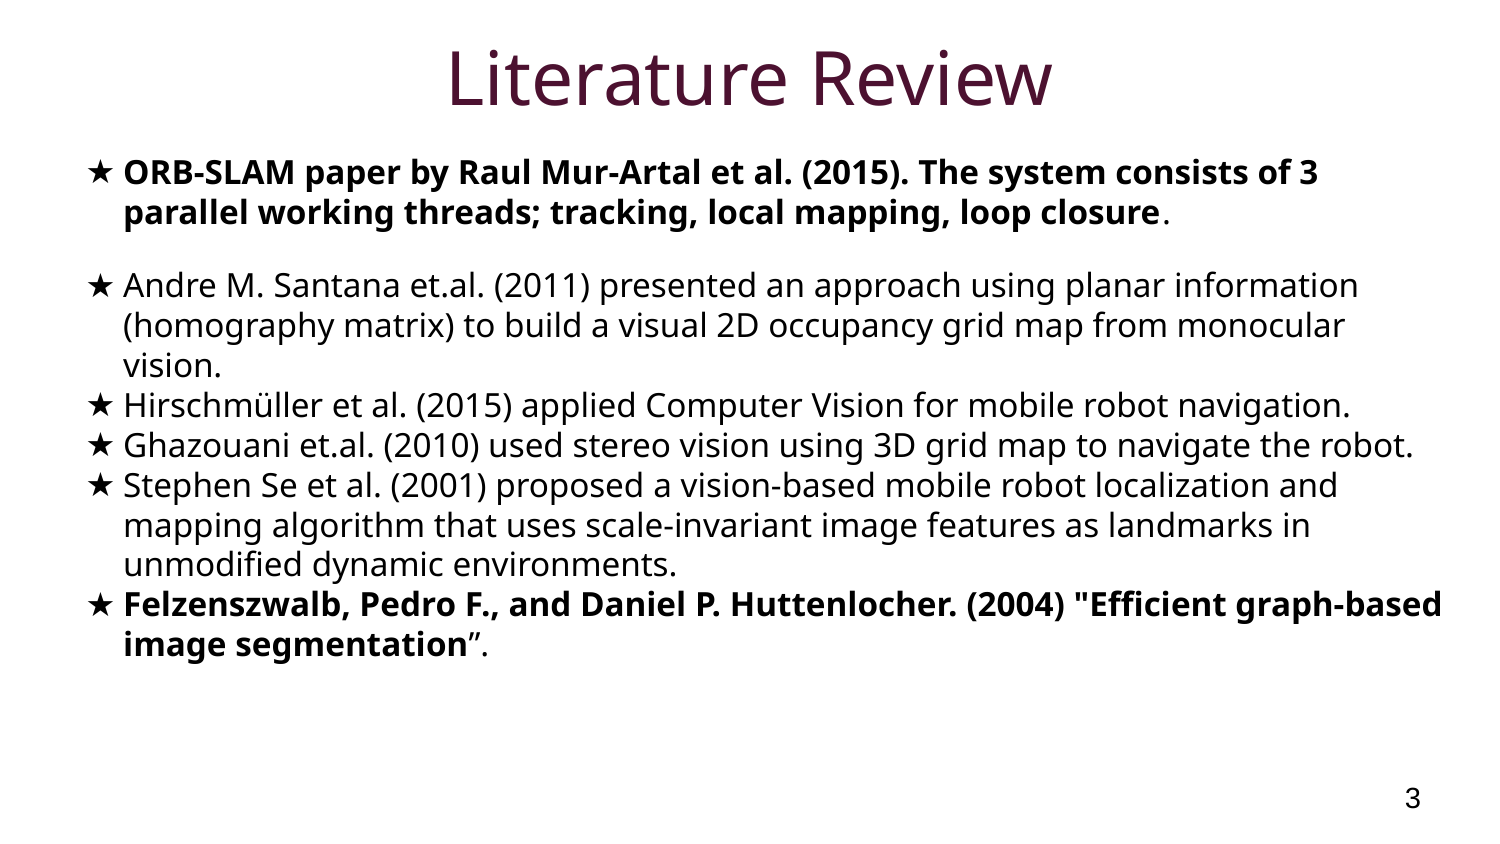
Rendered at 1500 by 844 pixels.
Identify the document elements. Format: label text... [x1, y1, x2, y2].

title Literature Review [51, 15, 1449, 121]
slide_number <number> [1389, 764, 1480, 830]
list ORB-SLAM paper by Raul Mur-Artal et al. (2015). The system consists of 3 parallel working threads; tracking, local mapping, loop closure. Andre M. Santana et.al. (2011) presented an approach using planar information (homography matrix) to build a visual 2D occupancy grid map from monocular vision. Hirschmüller et al. (2015) applied Computer Vision for mobile robot navigation. Ghazouani et.al. (2010) used stereo vision using 3D grid map to navigate the robot. Stephen Se et al. (2001) proposed a vision-based mobile robot localization and mapping algorithm that uses scale-invariant image features as landmarks in unmodified dynamic environments. Felzenszwalb, Pedro F., and Daniel P. Huttenlocher. (2004) "Efficient graph-based image segmentation”. [33, 136, 1466, 807]
